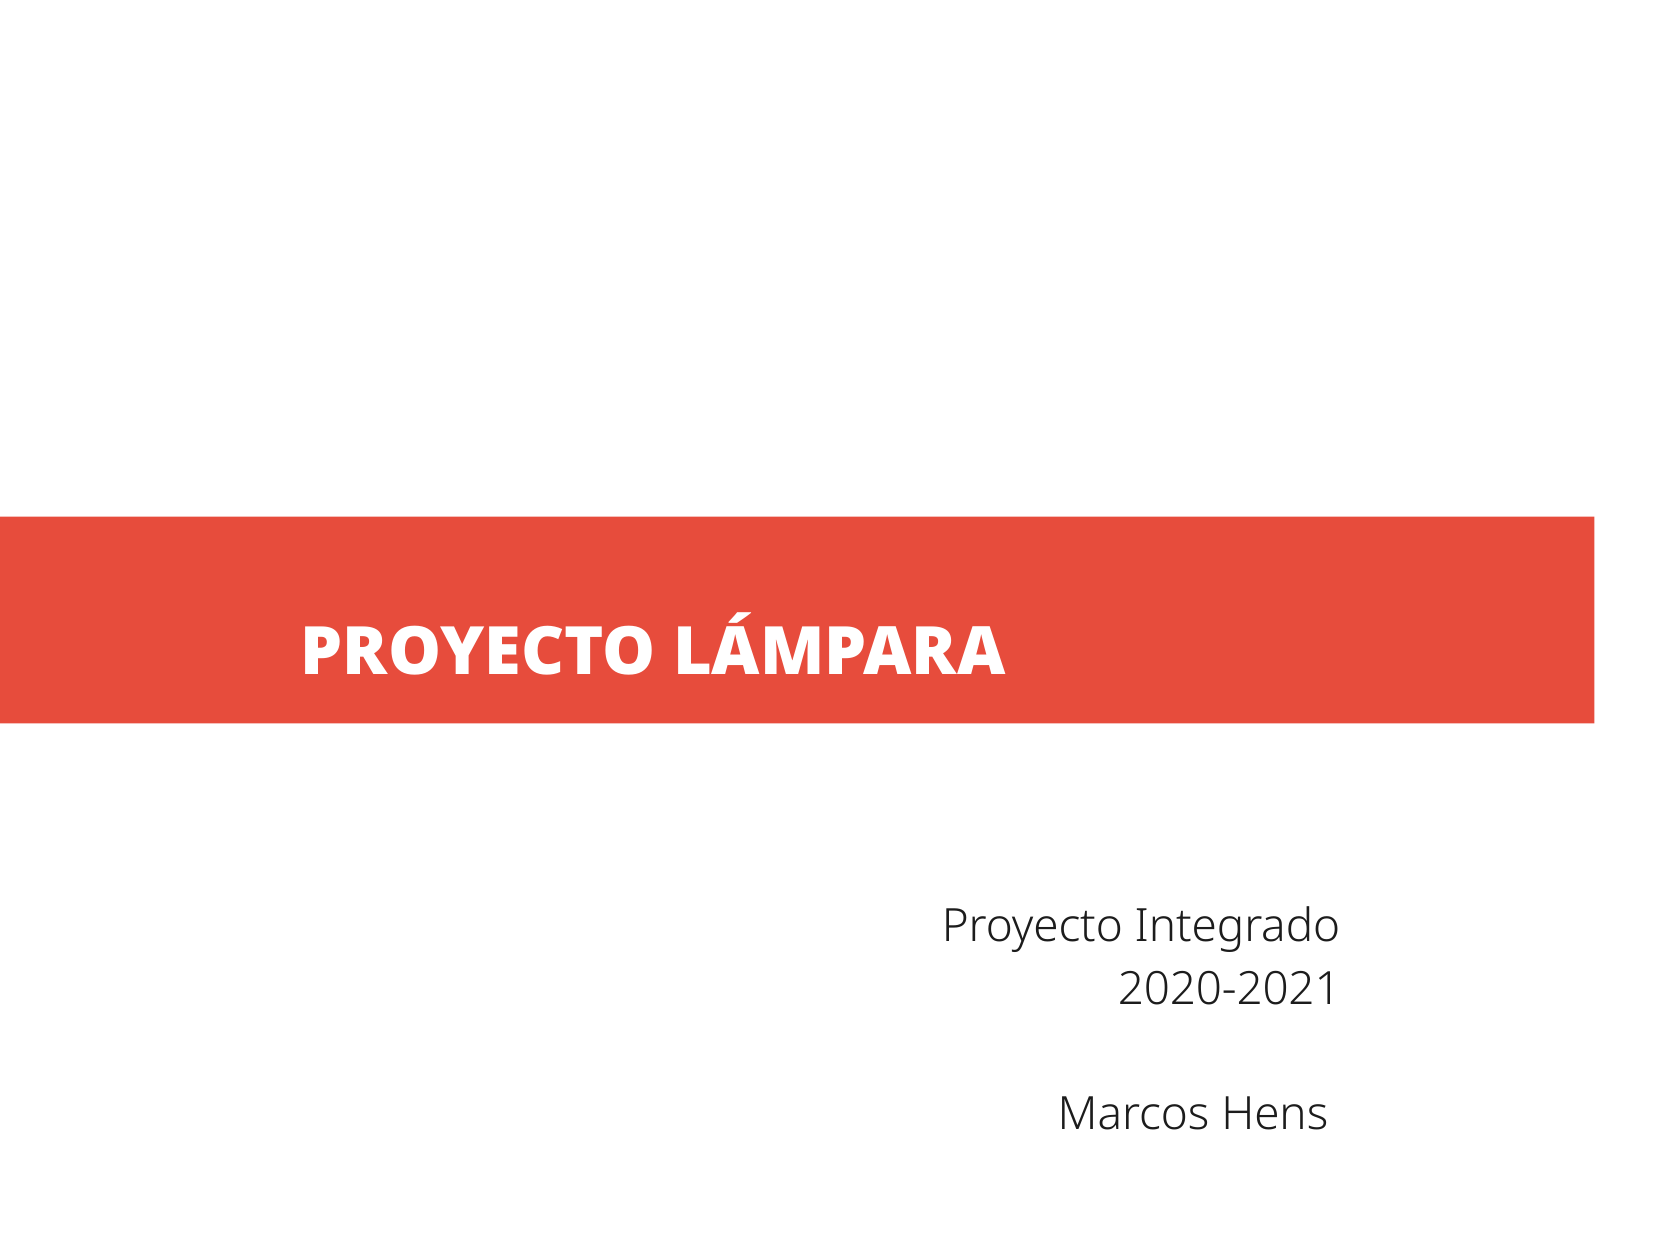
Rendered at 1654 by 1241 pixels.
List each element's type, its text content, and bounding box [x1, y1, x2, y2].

subtitle Proyecto Integrado 2020-2021 Marcos Hens [73, 767, 1580, 1182]
title PROYECTO LÁMPARA [59, 546, 1595, 694]
